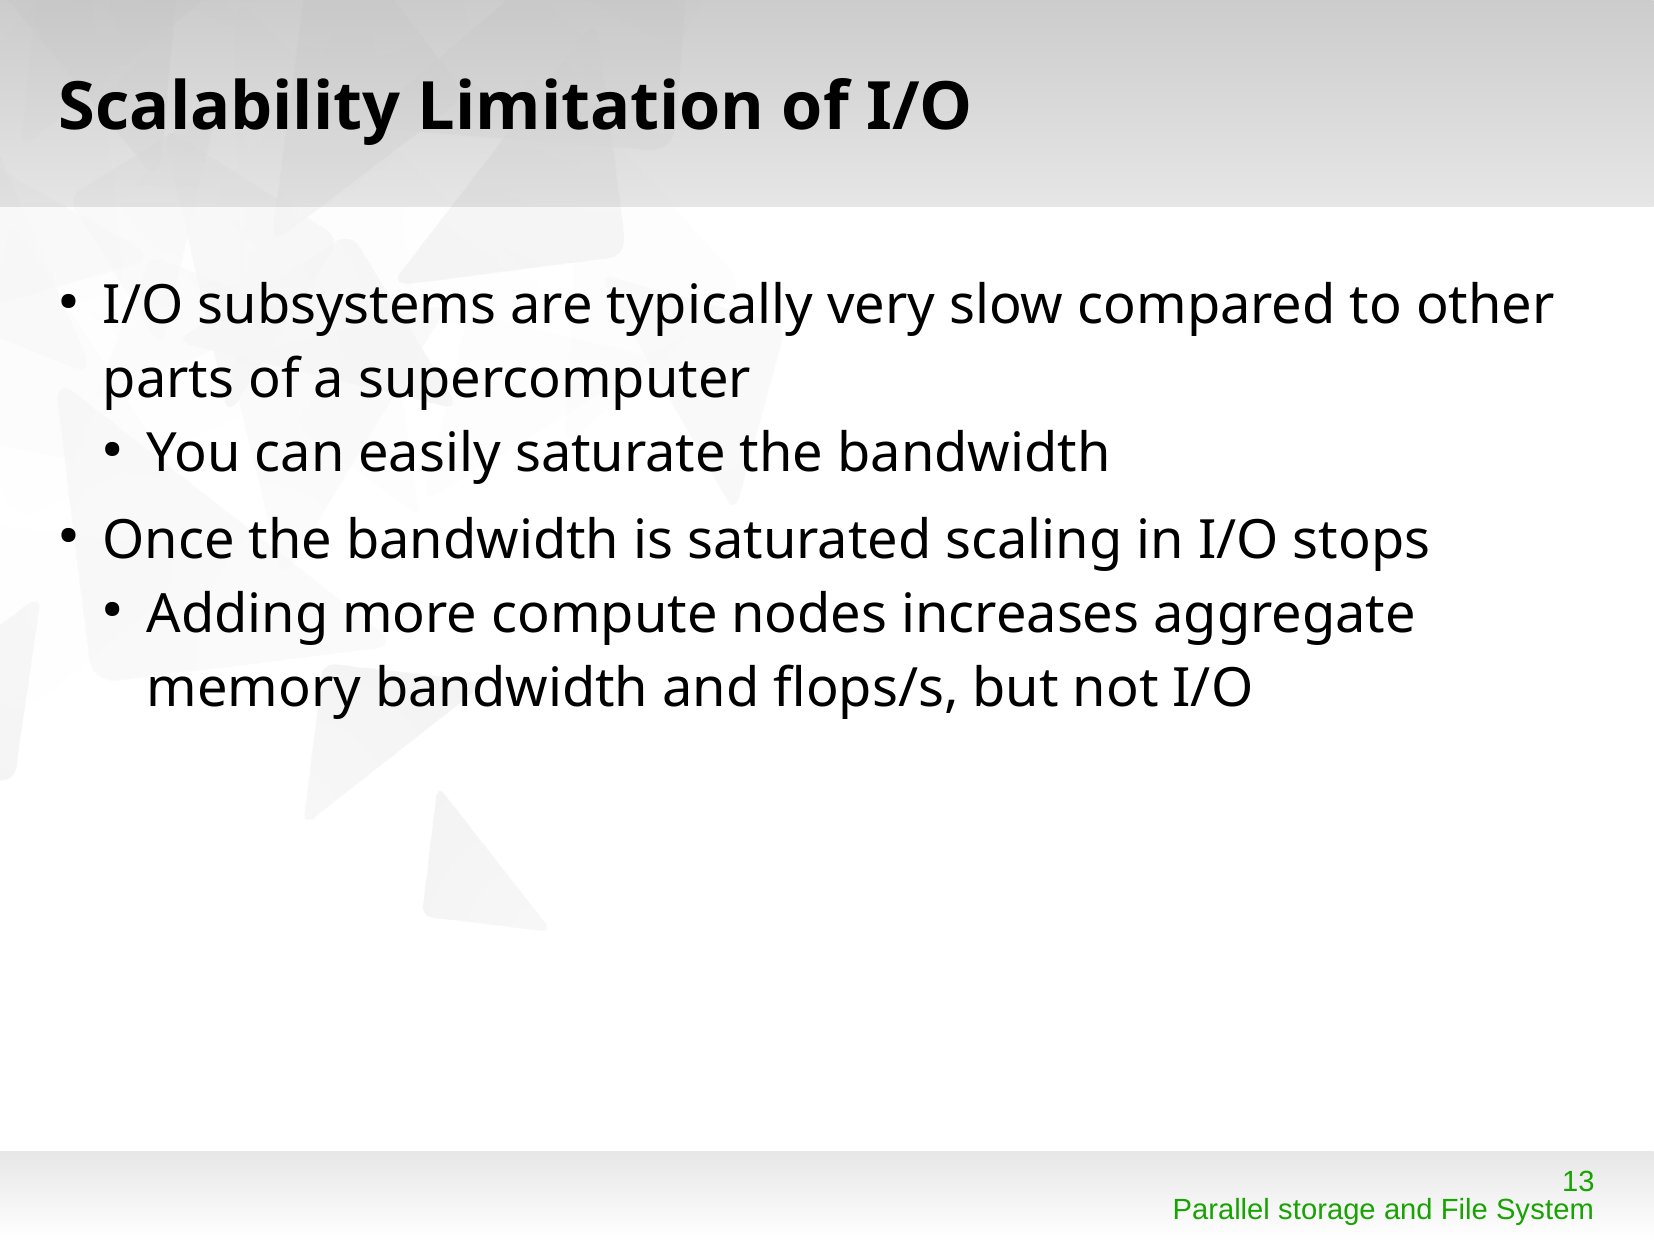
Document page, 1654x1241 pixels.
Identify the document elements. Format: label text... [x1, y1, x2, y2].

title Scalability Limitation of I/O [59, 29, 1595, 178]
list I/O subsystems are typically very slow compared to other parts of a supercomputer You can easily saturate the bandwidth Once the bandwidth is saturated scaling in I/O stops Adding more compute nodes increases aggregate memory bandwidth and flops/s, but not I/O [59, 265, 1595, 986]
picture [0, 0, 783, 931]
